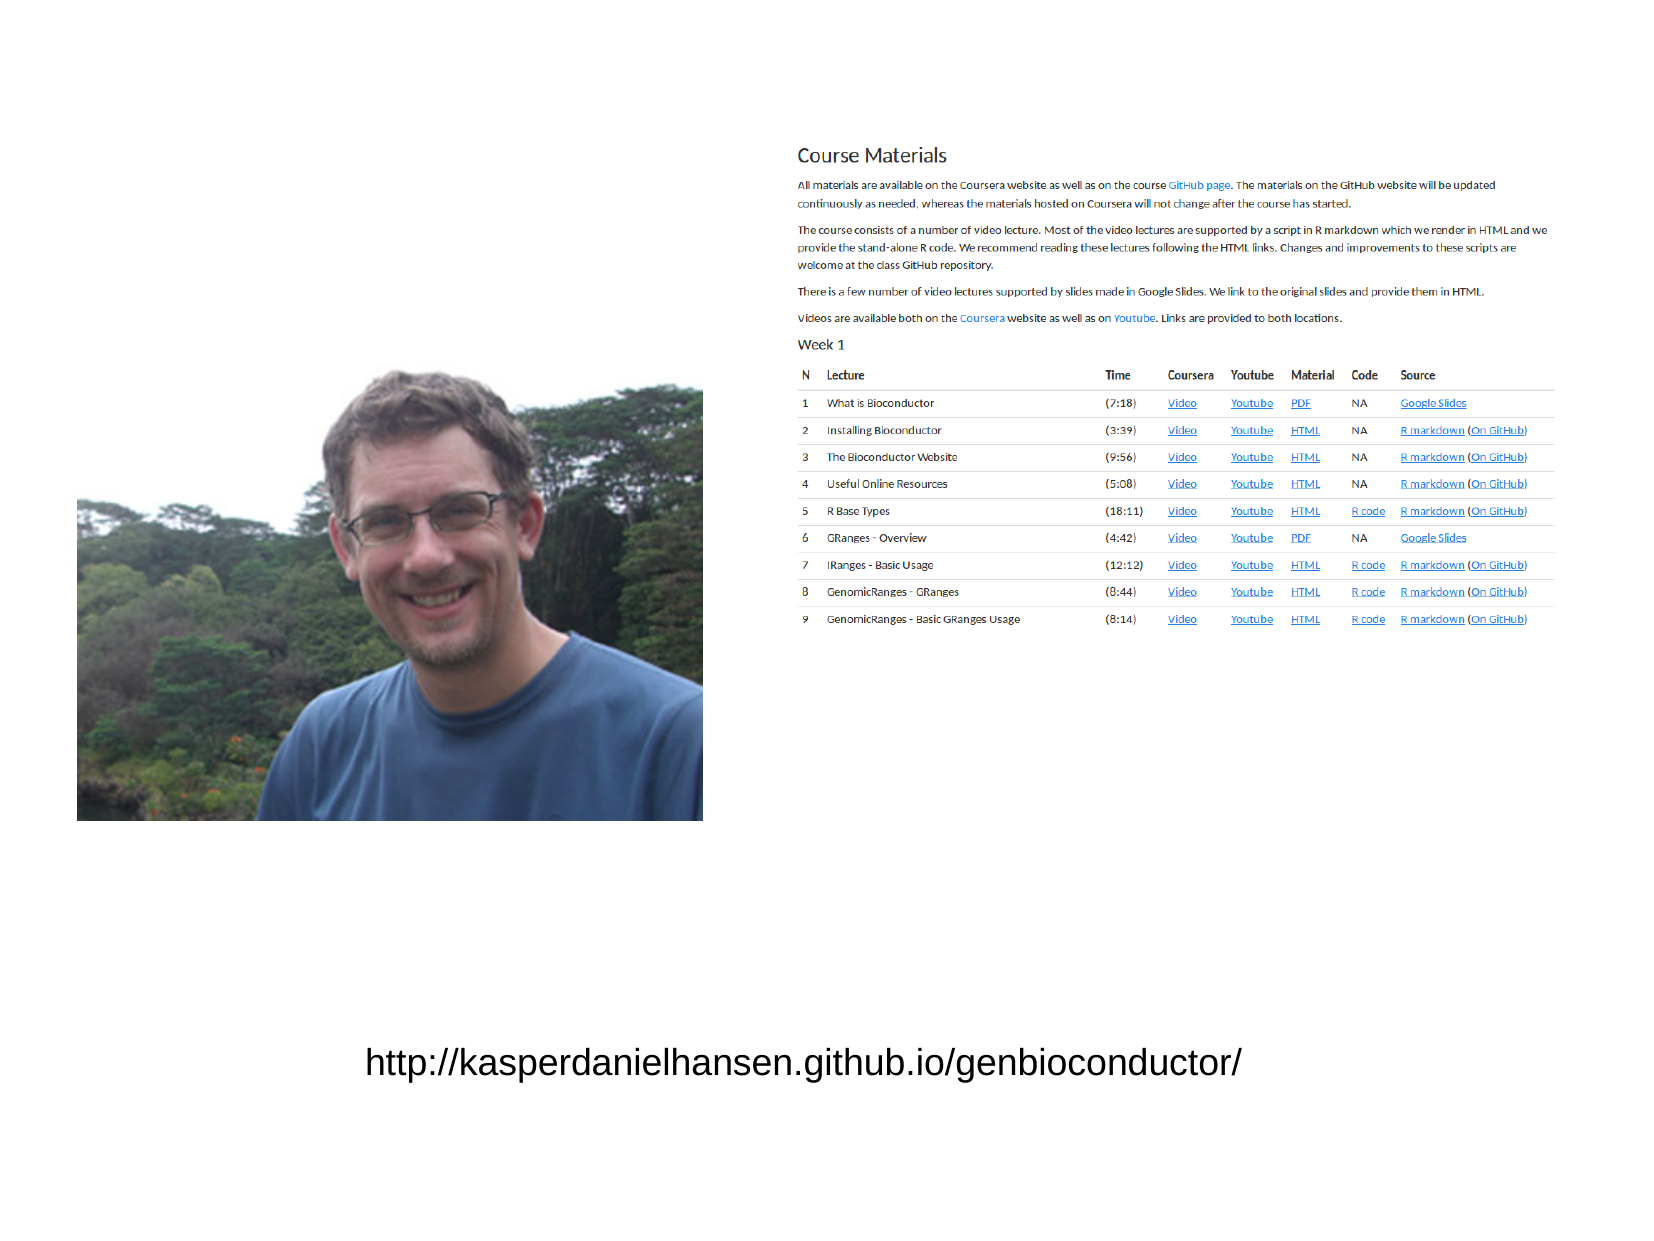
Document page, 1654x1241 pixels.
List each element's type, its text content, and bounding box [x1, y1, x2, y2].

text_box http://kasperdanielhansen.github.io/genbioconductor/ [350, 1034, 1258, 1091]
picture [784, 138, 1555, 631]
picture [77, 340, 703, 821]
